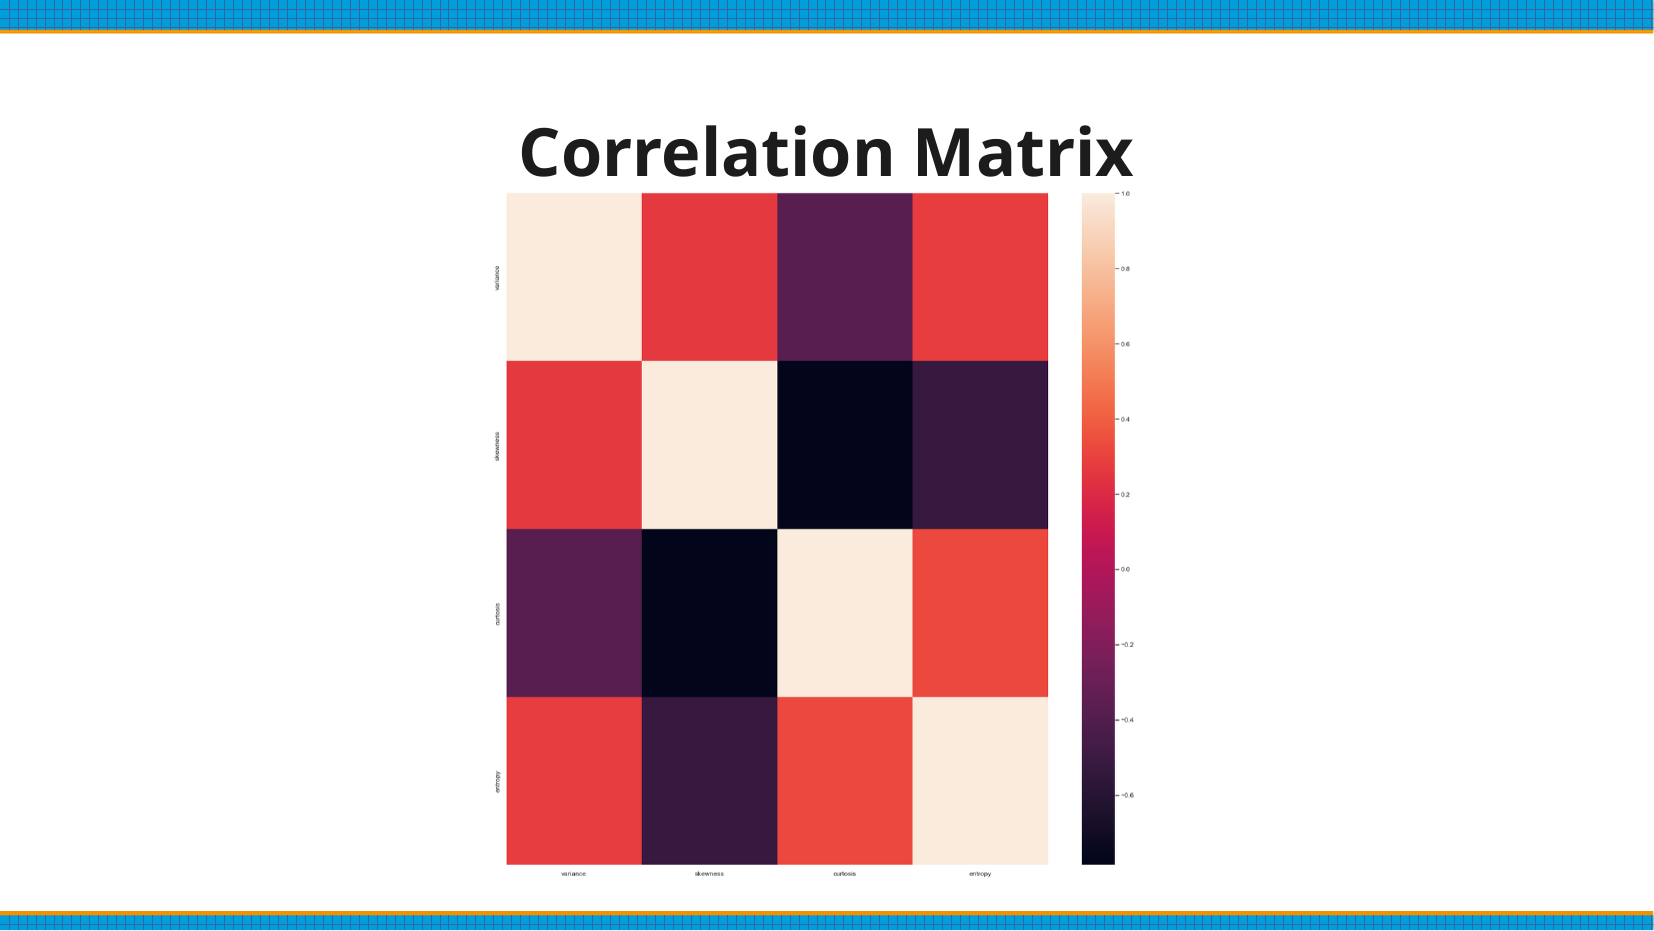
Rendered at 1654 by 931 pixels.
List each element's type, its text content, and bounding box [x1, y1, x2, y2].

picture [487, 187, 1145, 882]
subtitle Correlation Matrix [82, 105, 1571, 826]
